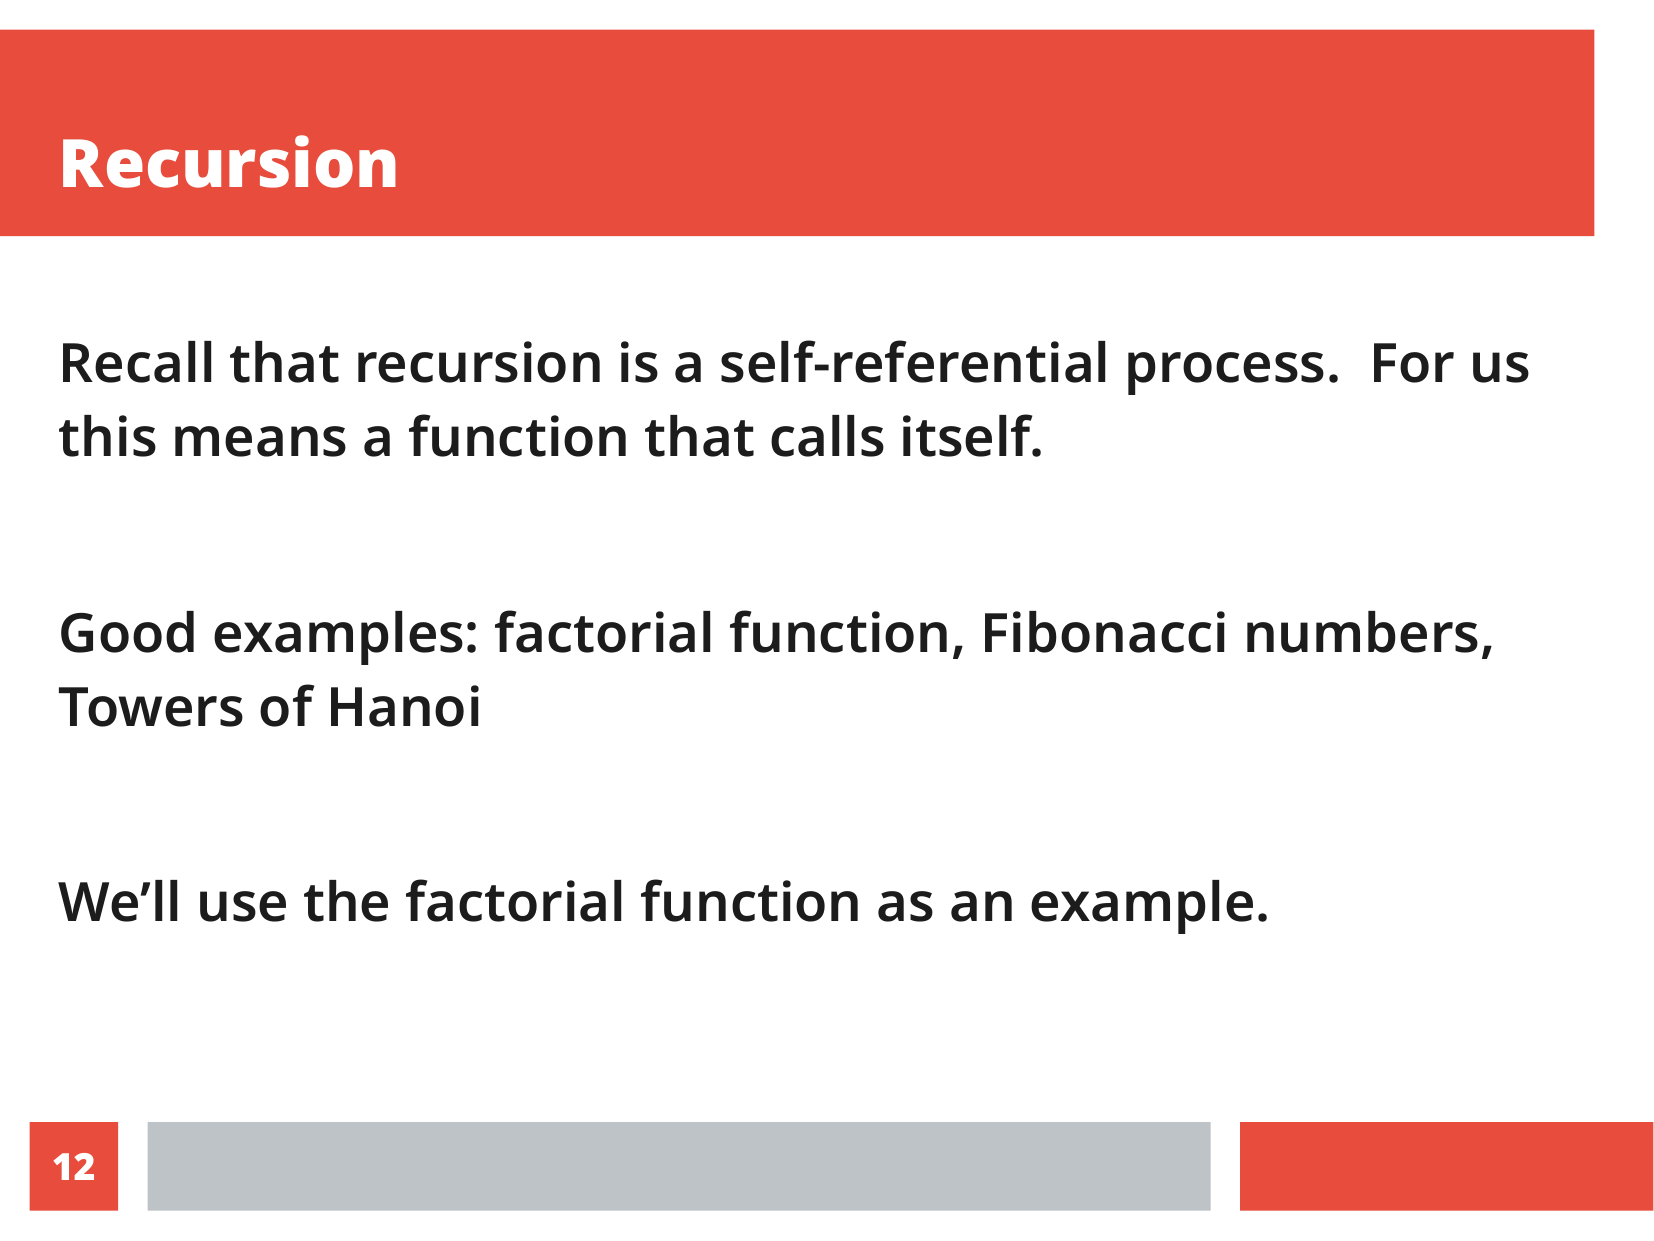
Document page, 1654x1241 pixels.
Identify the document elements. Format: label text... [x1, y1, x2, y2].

title Recursion [59, 59, 1595, 207]
list Recall that recursion is a self-referential process. For us this means a function that calls itself. Good examples: factorial function, Fibonacci numbers, Towers of Hanoi We’ll use the factorial function as an example. [59, 324, 1565, 1093]
